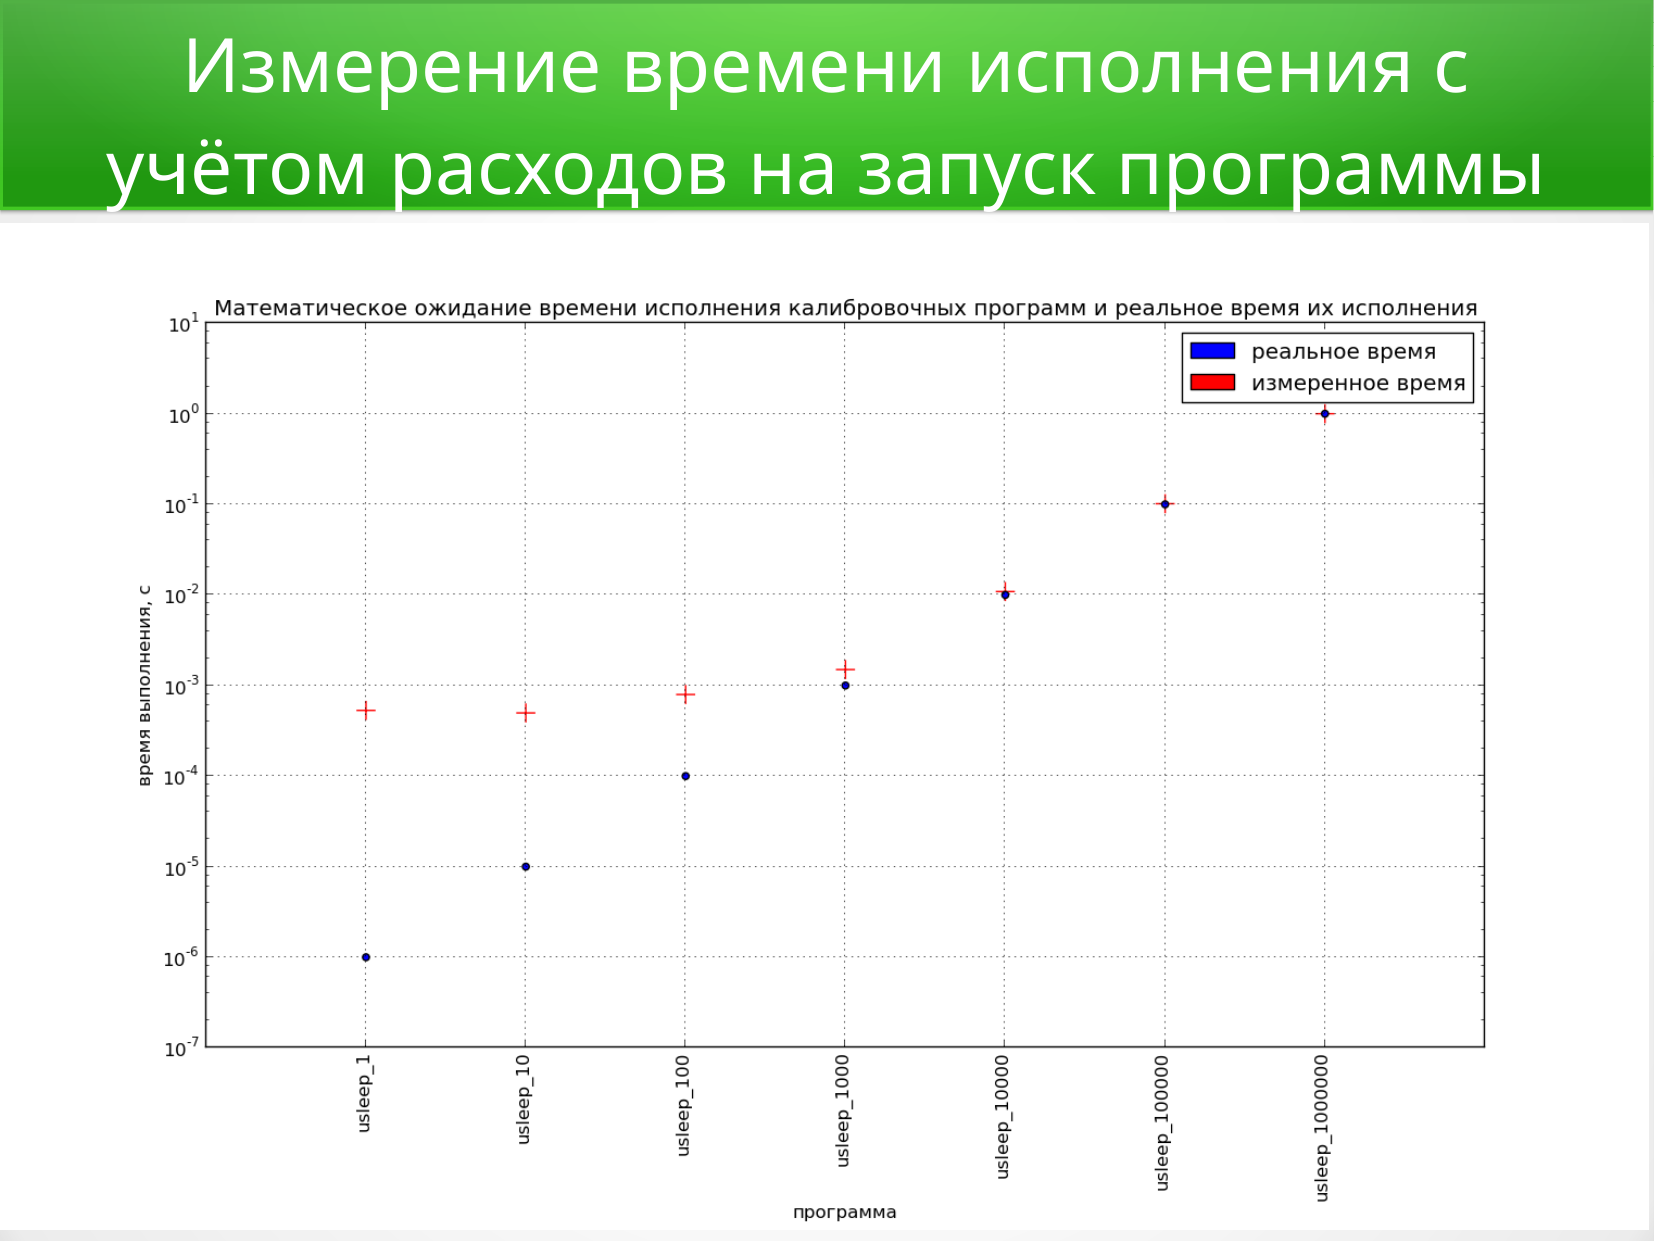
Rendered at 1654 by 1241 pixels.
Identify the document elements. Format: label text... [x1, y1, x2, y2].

title Измерение времени исполнения с учётом расходов на запуск программы [82, 23, 1571, 205]
picture [0, 223, 1649, 1231]
